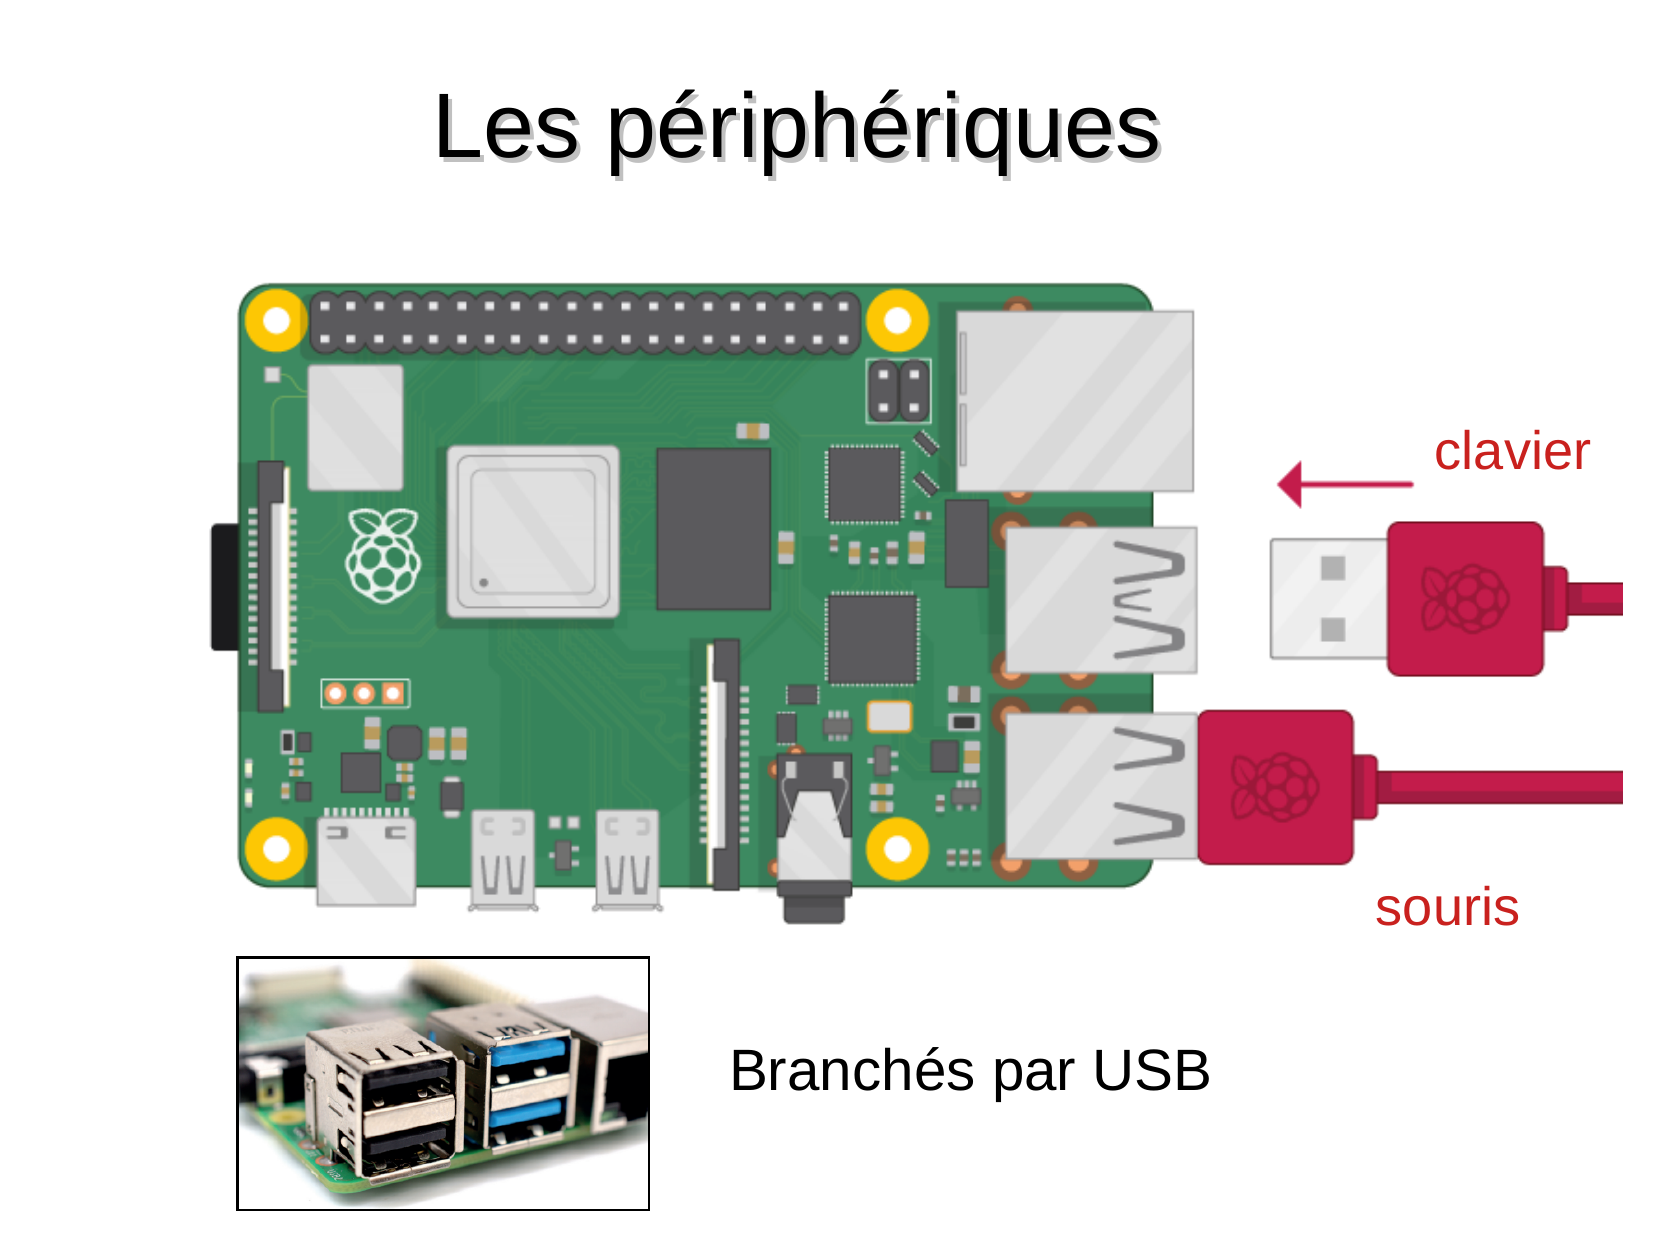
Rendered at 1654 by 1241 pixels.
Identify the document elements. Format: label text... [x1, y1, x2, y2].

title Les périphériques [177, 0, 1418, 206]
text_box clavier [1419, 413, 1607, 489]
picture [66, 206, 1623, 1211]
text_box Branchés par USB [679, 1030, 1300, 1123]
text_box souris [1360, 869, 1536, 945]
